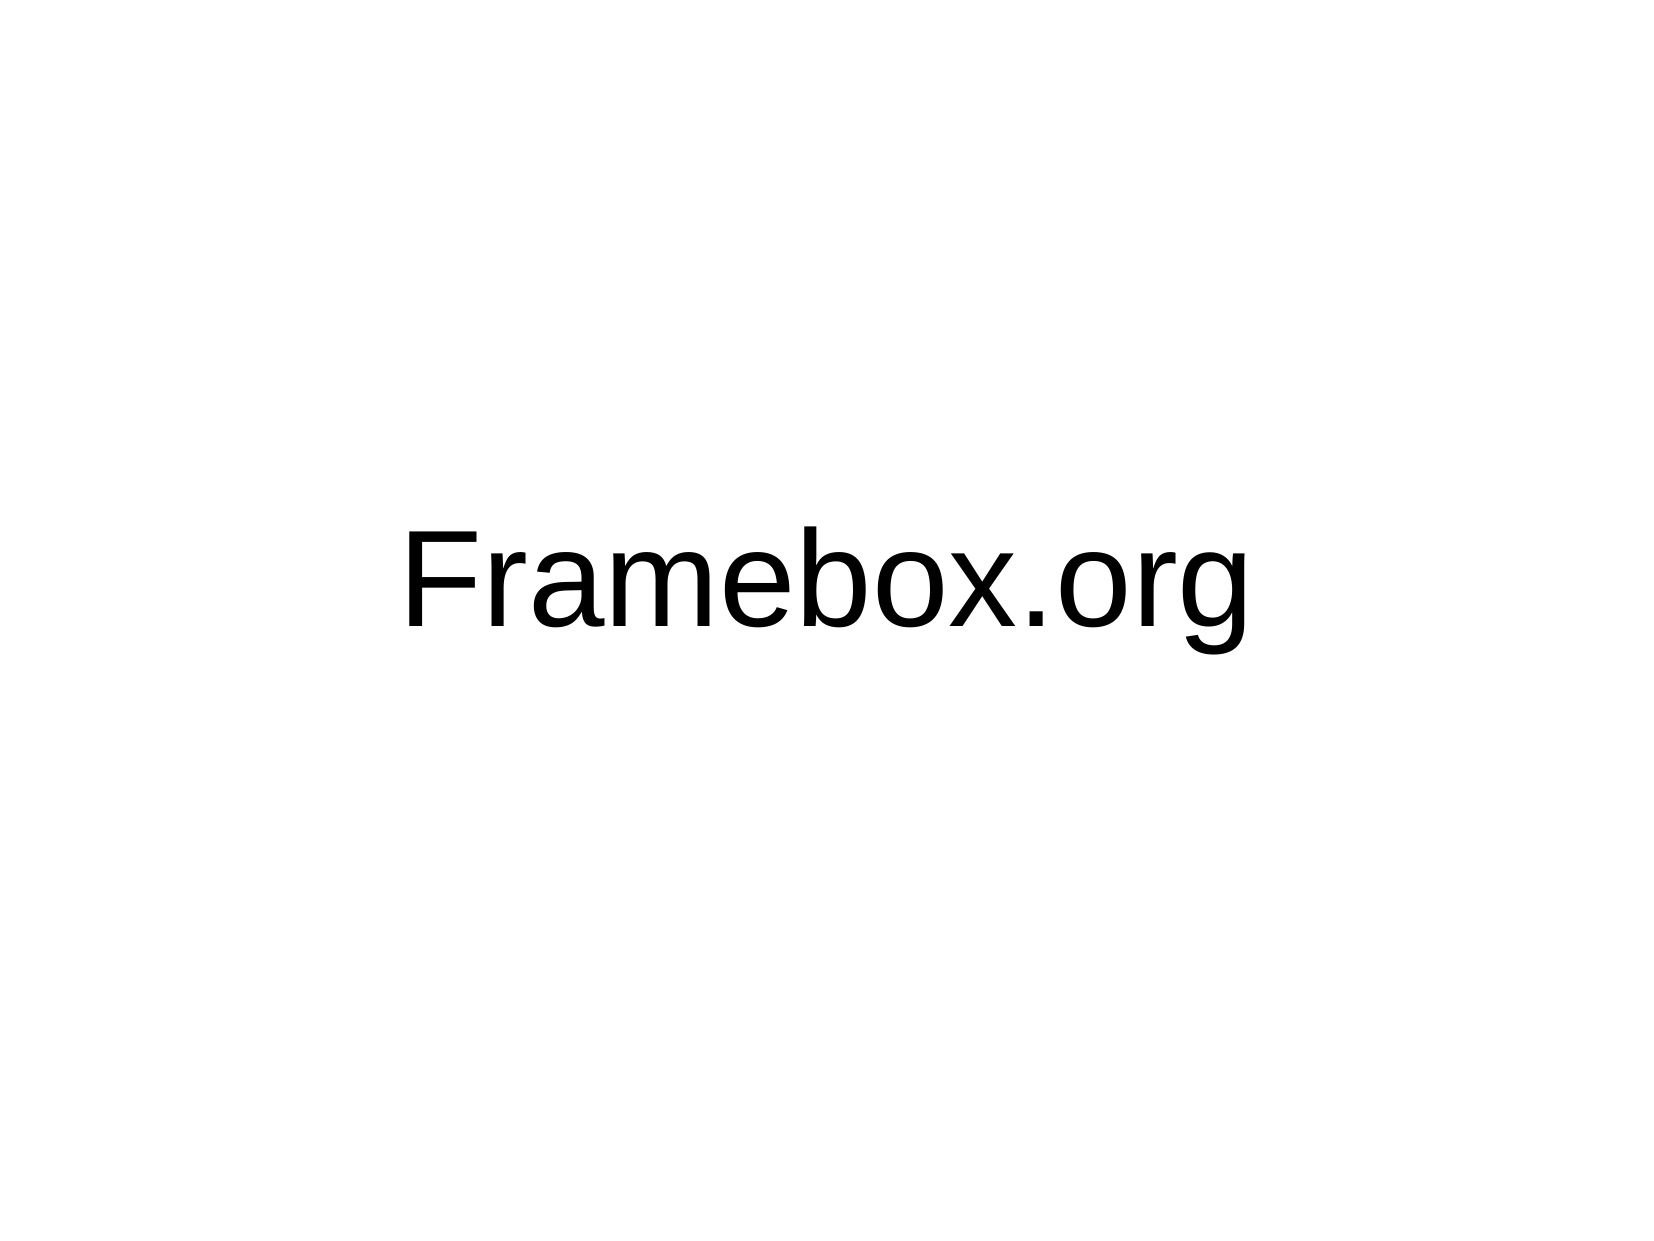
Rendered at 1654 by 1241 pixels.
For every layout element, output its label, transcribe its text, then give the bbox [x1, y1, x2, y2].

subtitle Framebox.org [82, 56, 1571, 1102]
